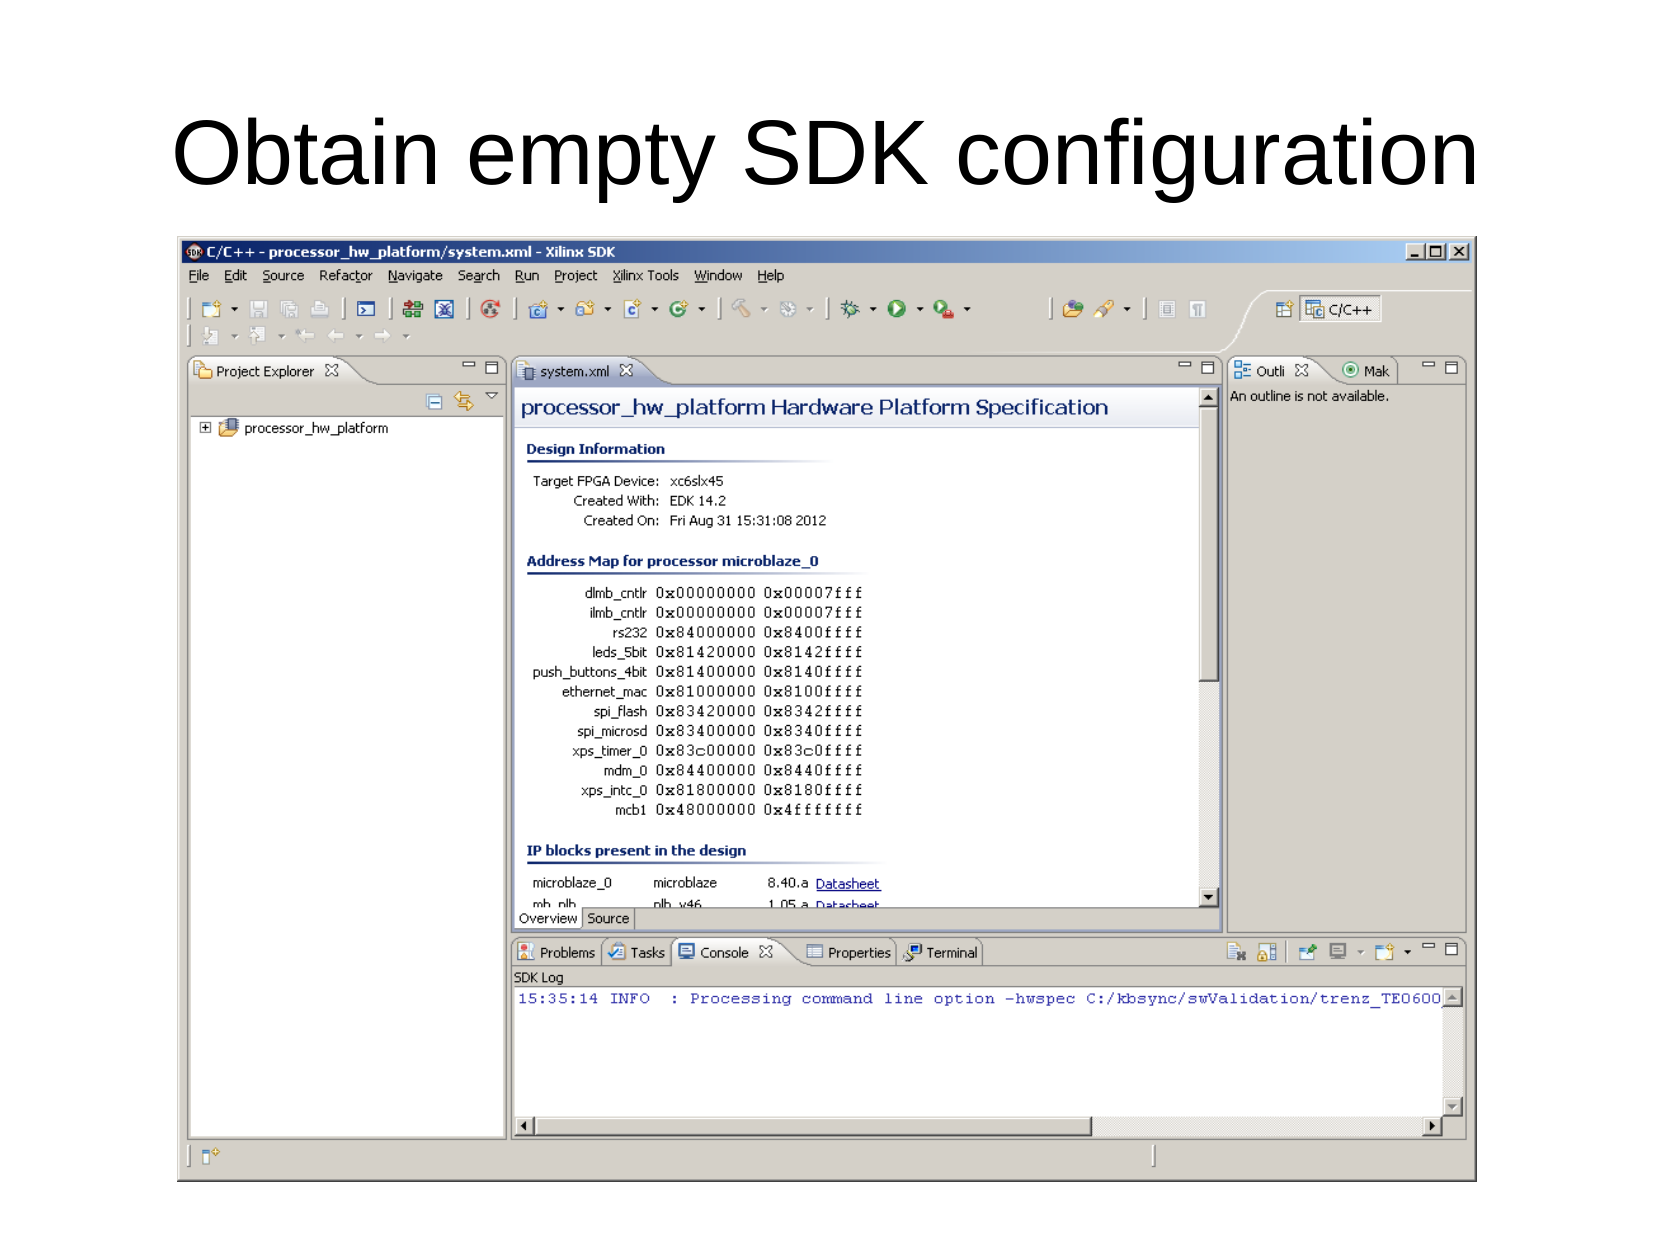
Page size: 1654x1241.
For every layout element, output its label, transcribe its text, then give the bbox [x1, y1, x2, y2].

picture [177, 236, 1477, 1182]
title Obtain empty SDK configuration [82, 49, 1571, 257]
